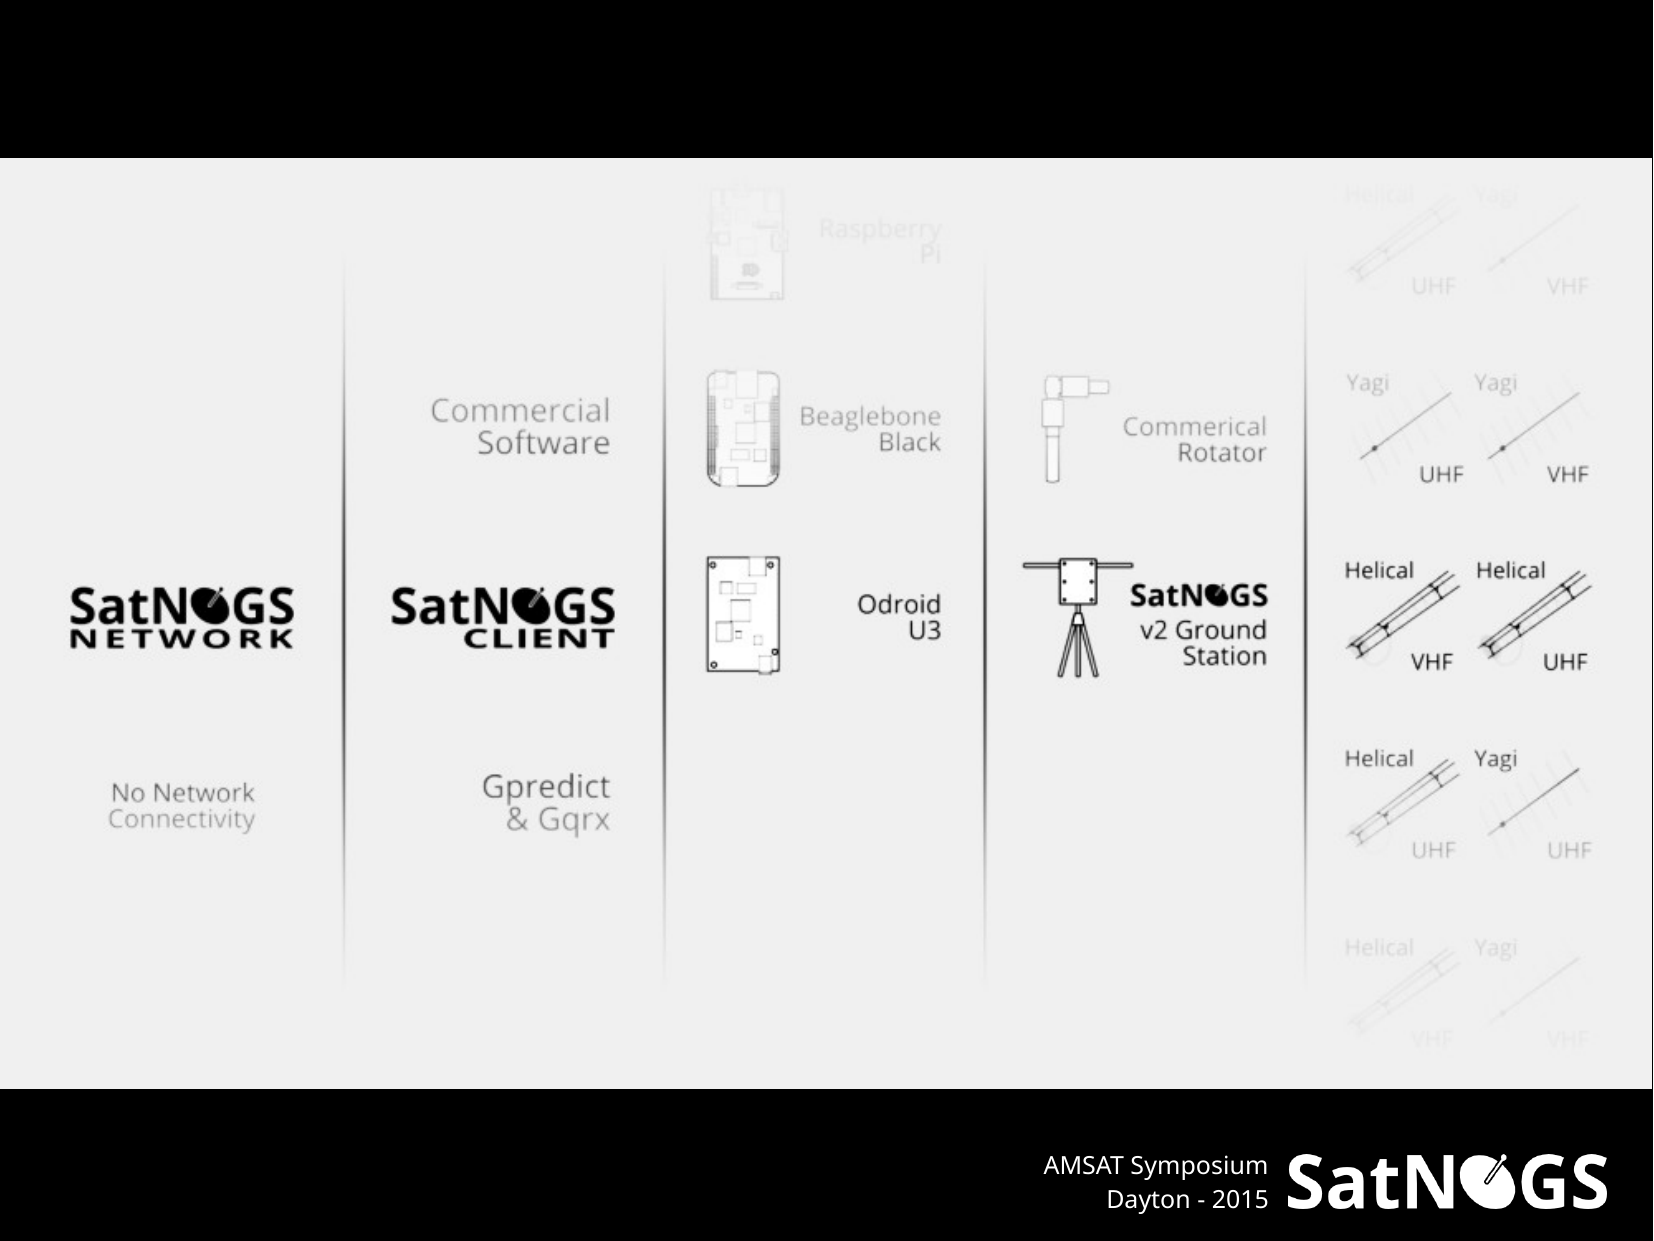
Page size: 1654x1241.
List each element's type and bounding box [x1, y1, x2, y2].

picture [1288, 1154, 1607, 1209]
picture [0, 158, 1652, 1089]
